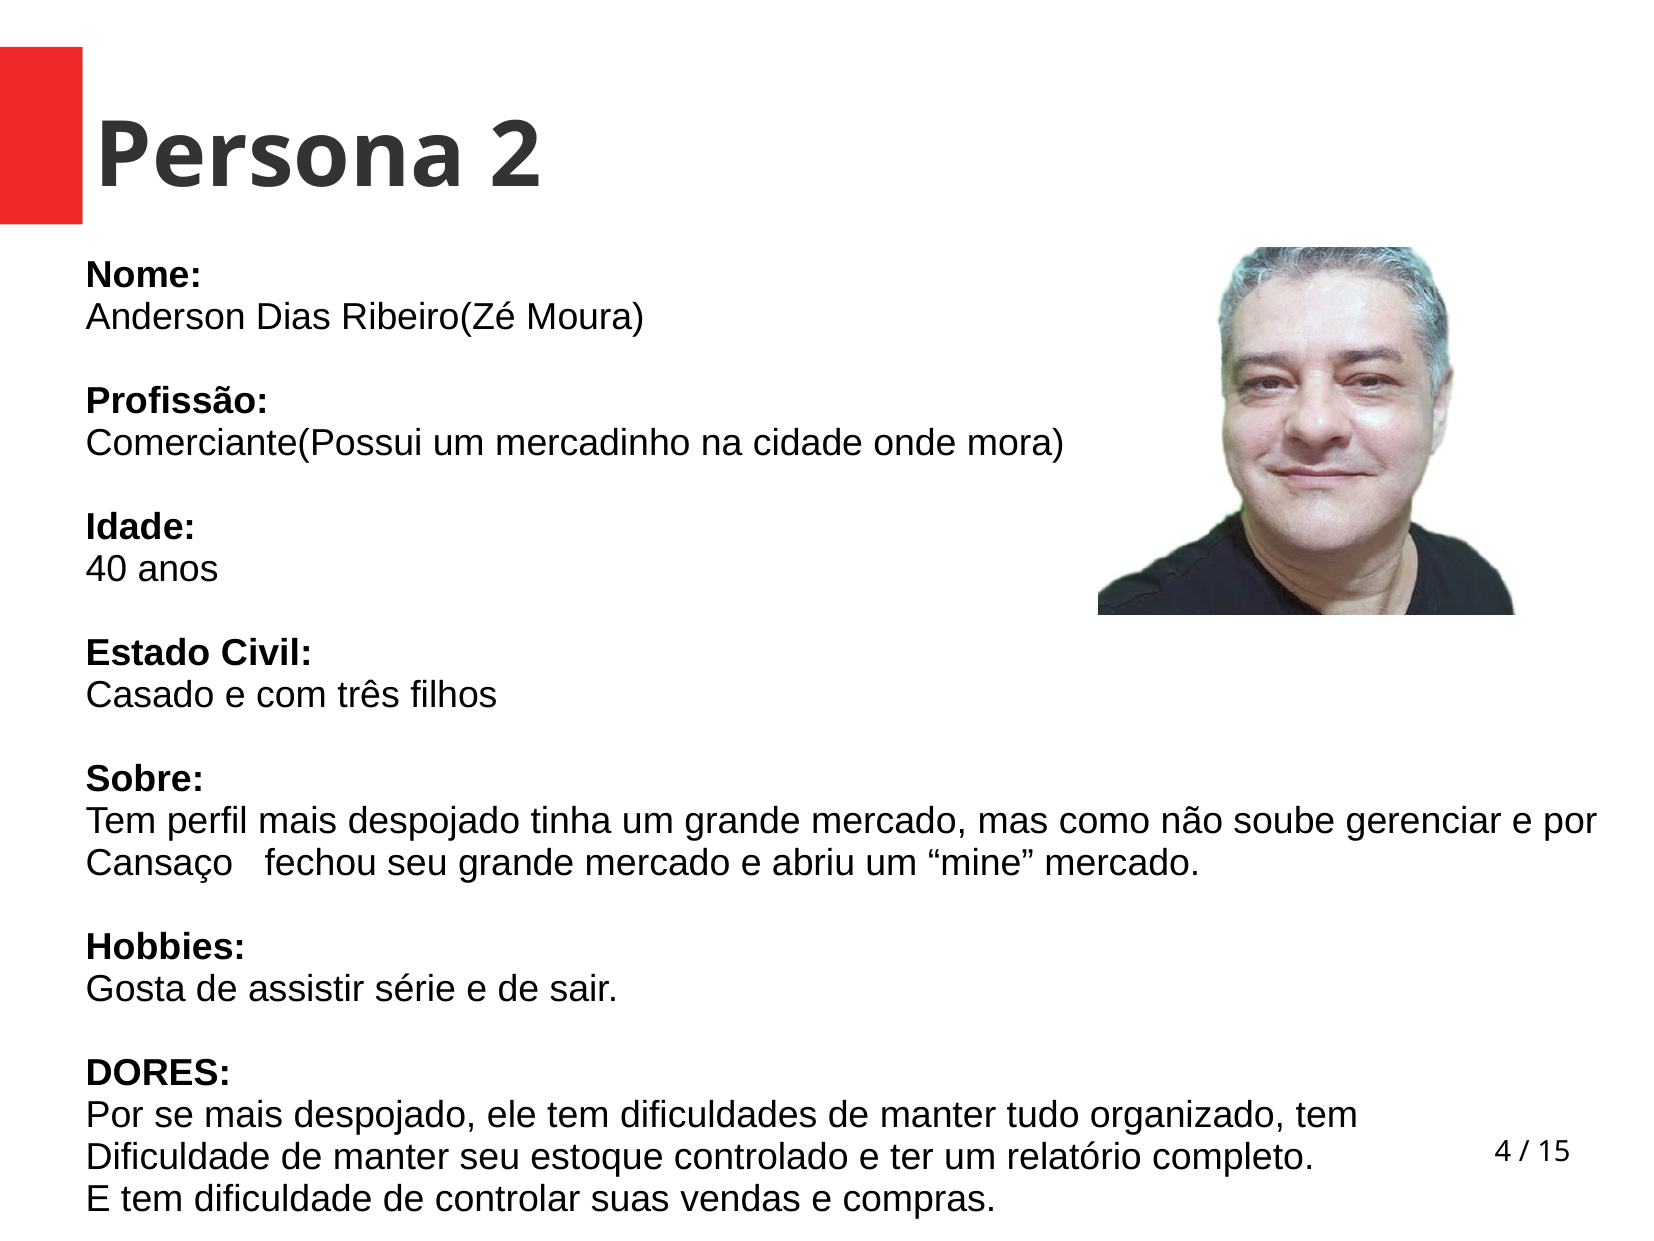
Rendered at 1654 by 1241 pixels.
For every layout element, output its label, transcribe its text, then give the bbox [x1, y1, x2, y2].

picture [1098, 247, 1557, 615]
text_box Nome: Anderson Dias Ribeiro(Zé Moura) Profissão: Comerciante(Possui um mercadinho na cidade onde mora) Idade: 40 anos Estado Civil: Casado e com três filhos Sobre: Tem perfil mais despojado tinha um grande mercado, mas como não soube gerenciar e por Cansaço fechou seu grande mercado e abriu um “mine” mercado. Hobbies: Gosta de assistir série e de sair. DORES: Por se mais despojado, ele tem dificuldades de manter tudo organizado, tem Dificuldade de manter seu estoque controlado e ter um relatório completo. E tem dificuldade de controlar suas vendas e compras. [70, 204, 1630, 1241]
title Persona 2 [94, 47, 1548, 204]
